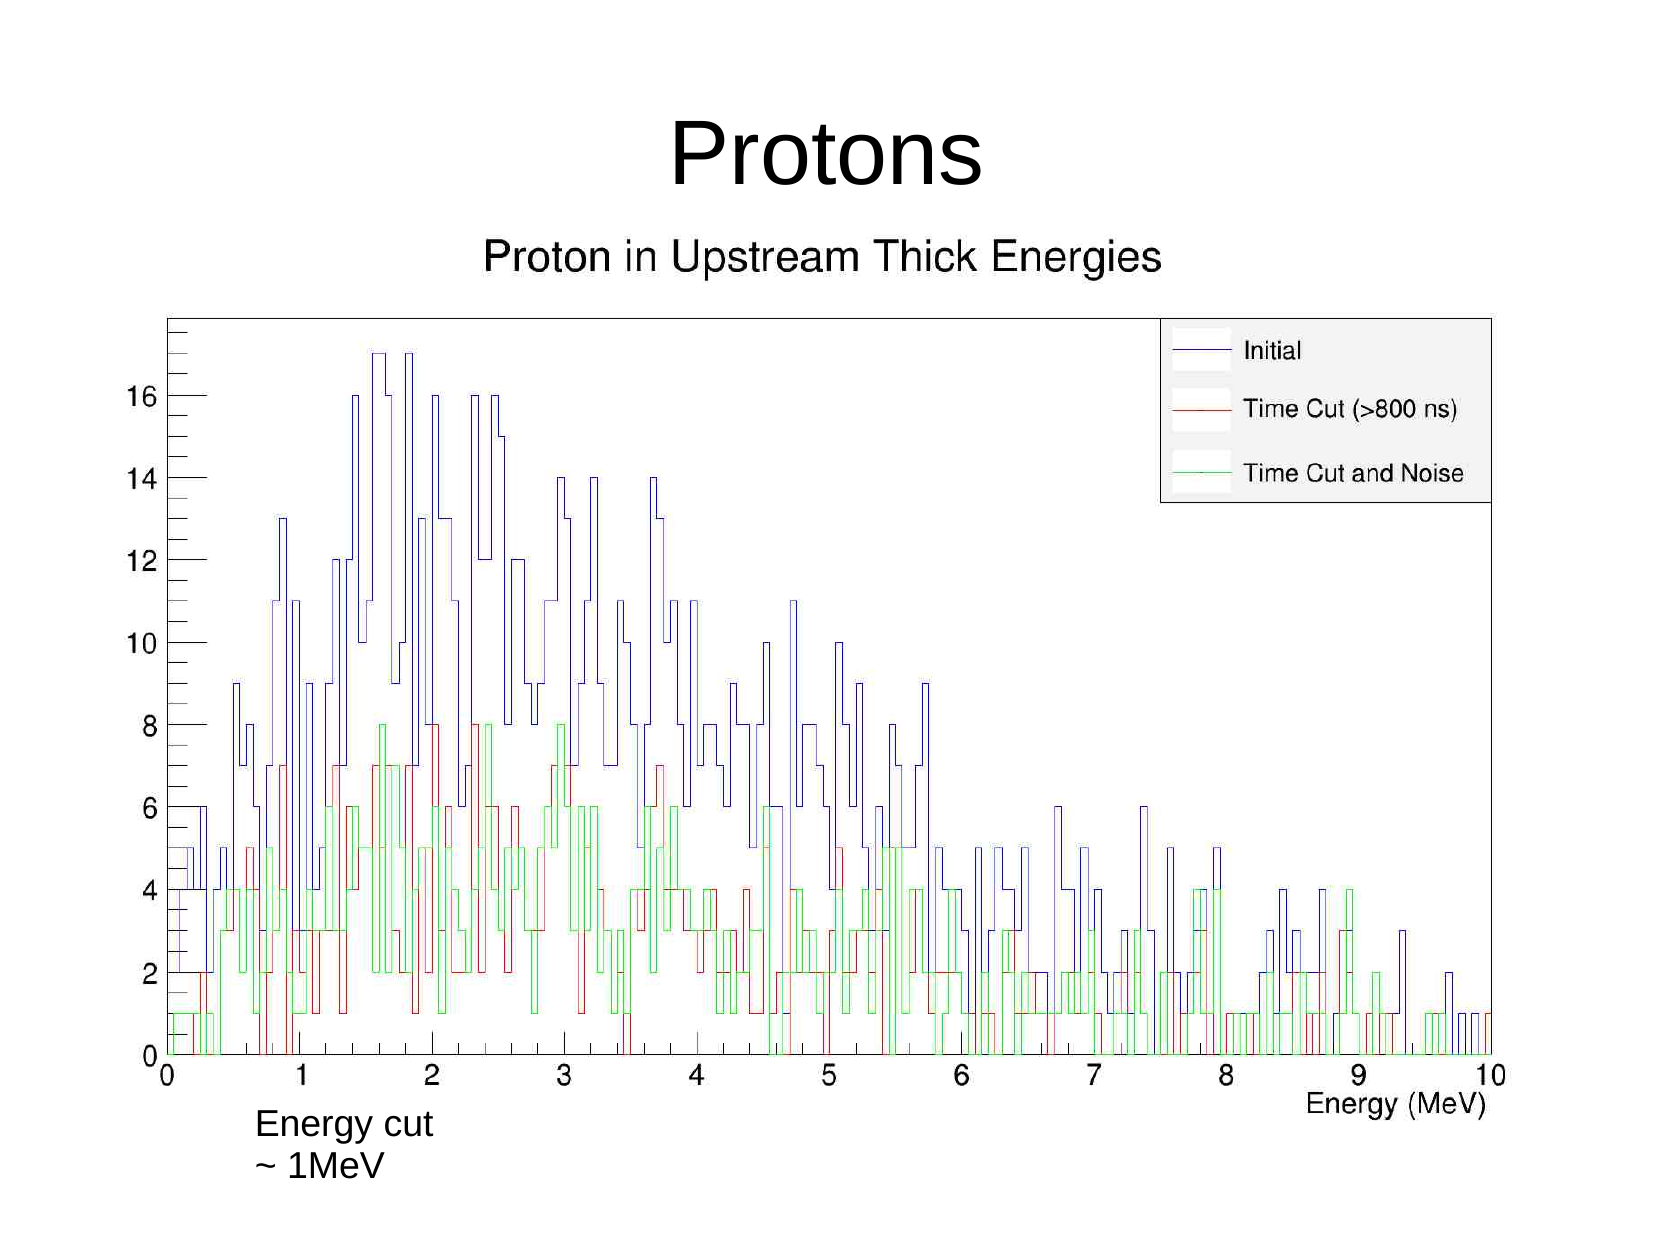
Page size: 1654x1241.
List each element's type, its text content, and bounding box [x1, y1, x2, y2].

title Protons [82, 49, 1571, 226]
picture [1, 226, 1654, 1146]
text_box Energy cut ~ 1MeV [240, 1095, 466, 1194]
